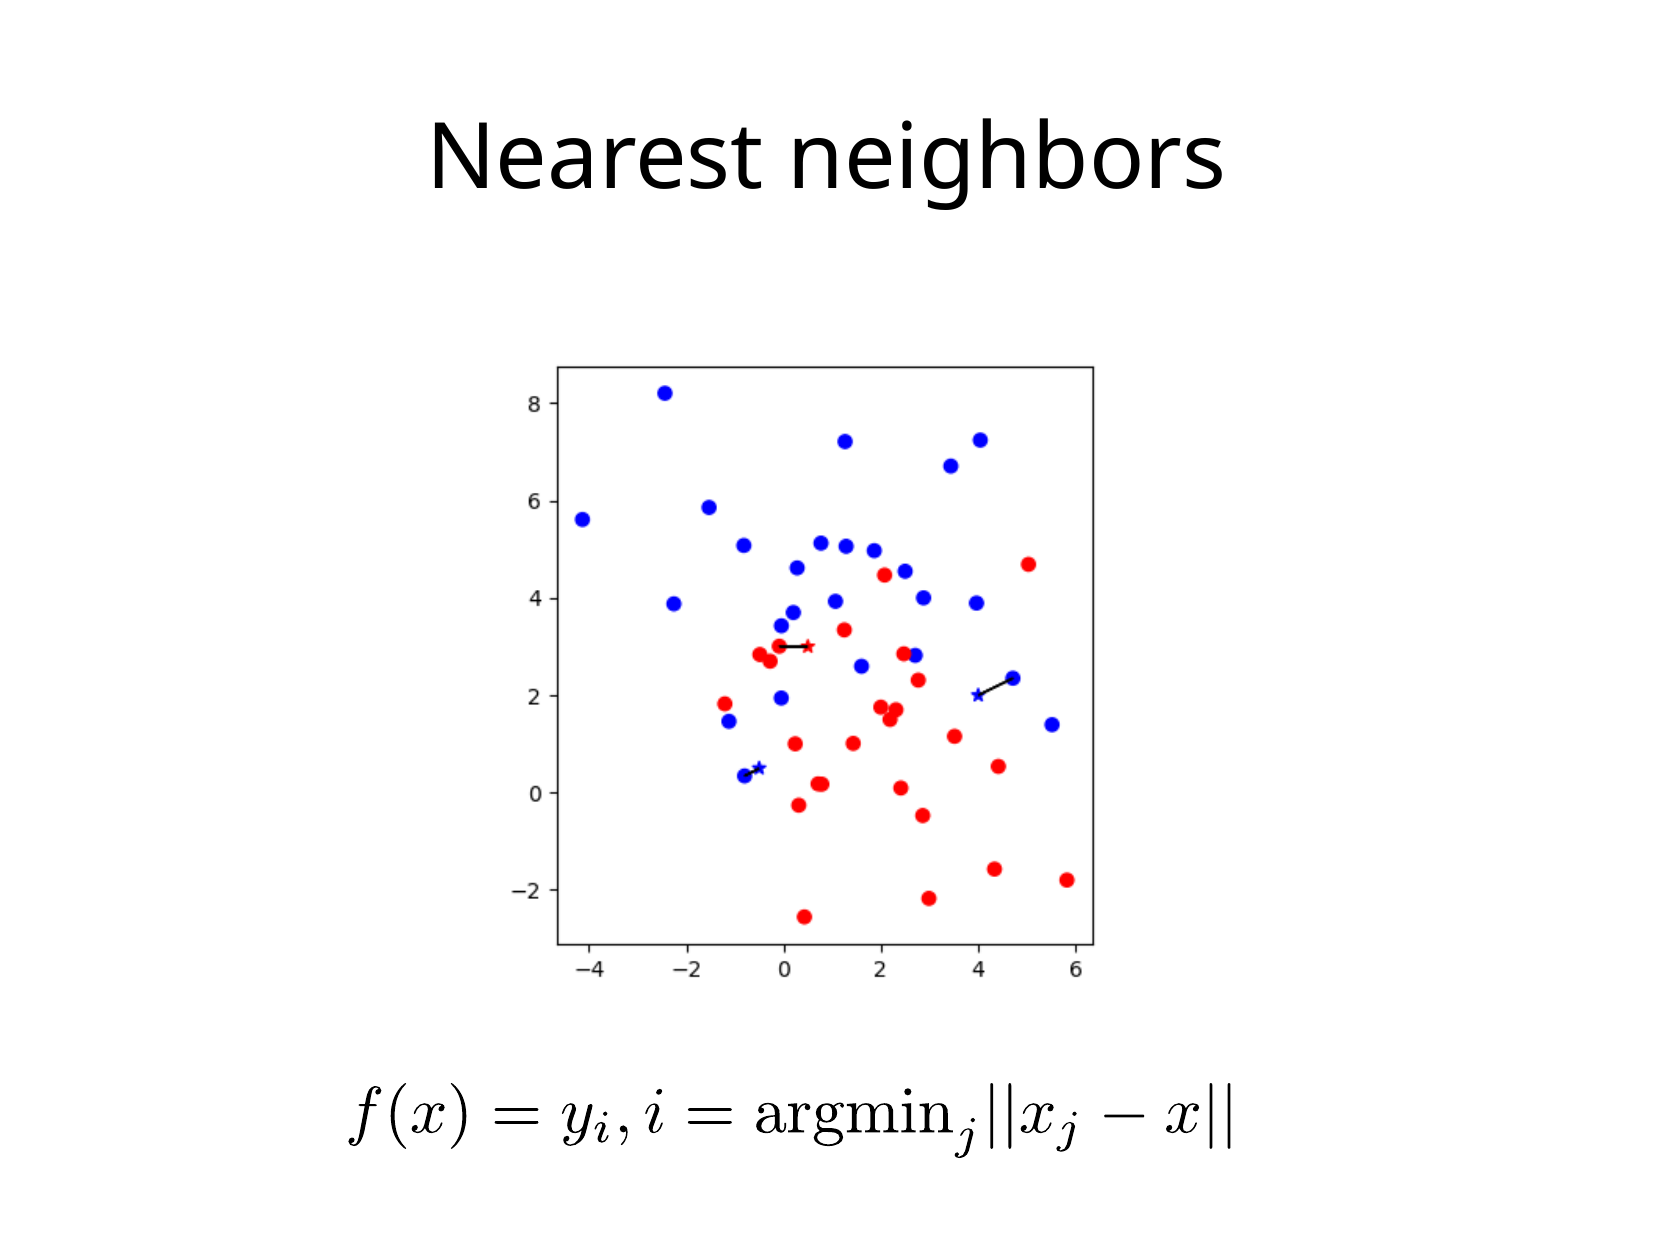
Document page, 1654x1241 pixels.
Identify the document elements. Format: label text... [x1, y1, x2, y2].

picture [479, 290, 1171, 1010]
title Nearest neighbors [82, 49, 1571, 257]
text_box [345, 1083, 1239, 1159]
